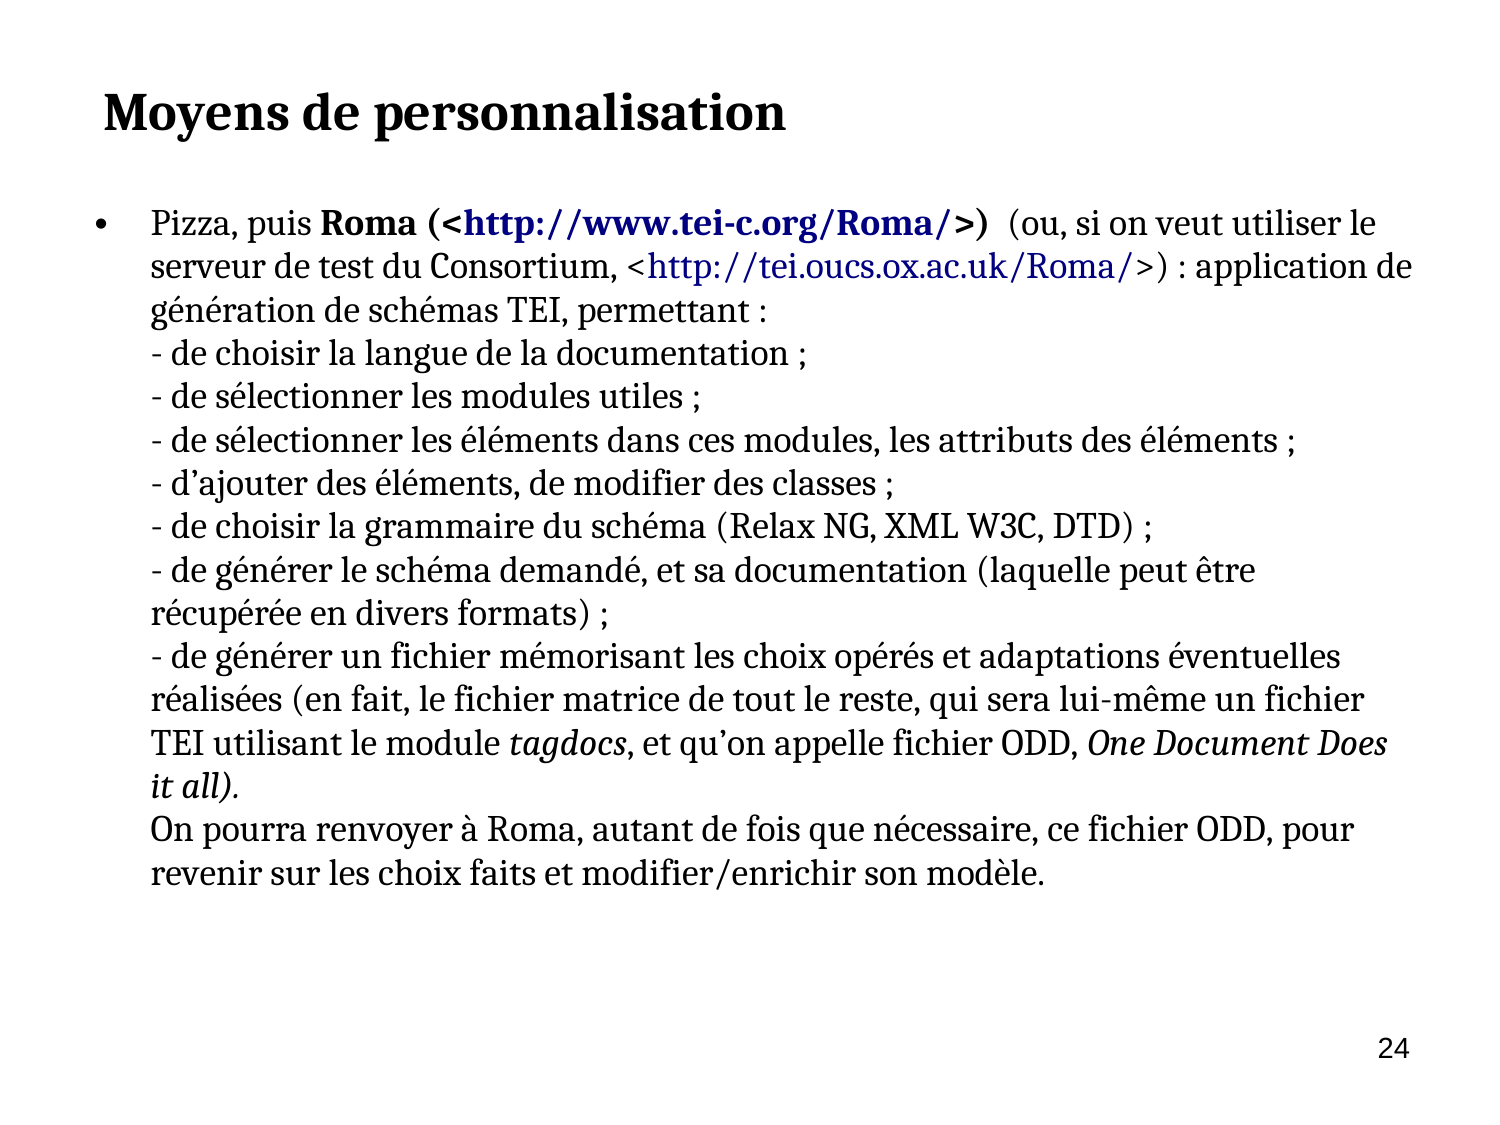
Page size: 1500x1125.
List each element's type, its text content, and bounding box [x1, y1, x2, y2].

list Pizza, puis Roma (<http://www.tei-c.org/Roma/>) (ou, si on veut utiliser le serveur de test du Consortium, <http://tei.oucs.ox.ac.uk/Roma/>) : application de génération de schémas TEI, permettant : - de choisir la langue de la documentation ; - de sélectionner les modules utiles ; - de sélectionner les éléments dans ces modules, les attributs des éléments ; - d’ajouter des éléments, de modifier des classes ; - de choisir la grammaire du schéma (Relax NG, XML W3C, DTD) ; - de générer le schéma demandé, et sa documentation (laquelle peut être récupérée en divers formats) ; - de générer un fichier mémorisant les choix opérés et adaptations éventuelles réalisées (en fait, le fichier matrice de tout le reste, qui sera lui-même un fichier TEI utilisant le module tagdocs, et qu’on appelle fichier ODD, One Document Does it all). On pourra renvoyer à Roma, autant de fois que nécessaire, ce fichier ODD, pour revenir sur les choix faits et modifier/enrichir son modèle. [79, 194, 1430, 1125]
title Moyens de personnalisation [88, 9, 1437, 162]
